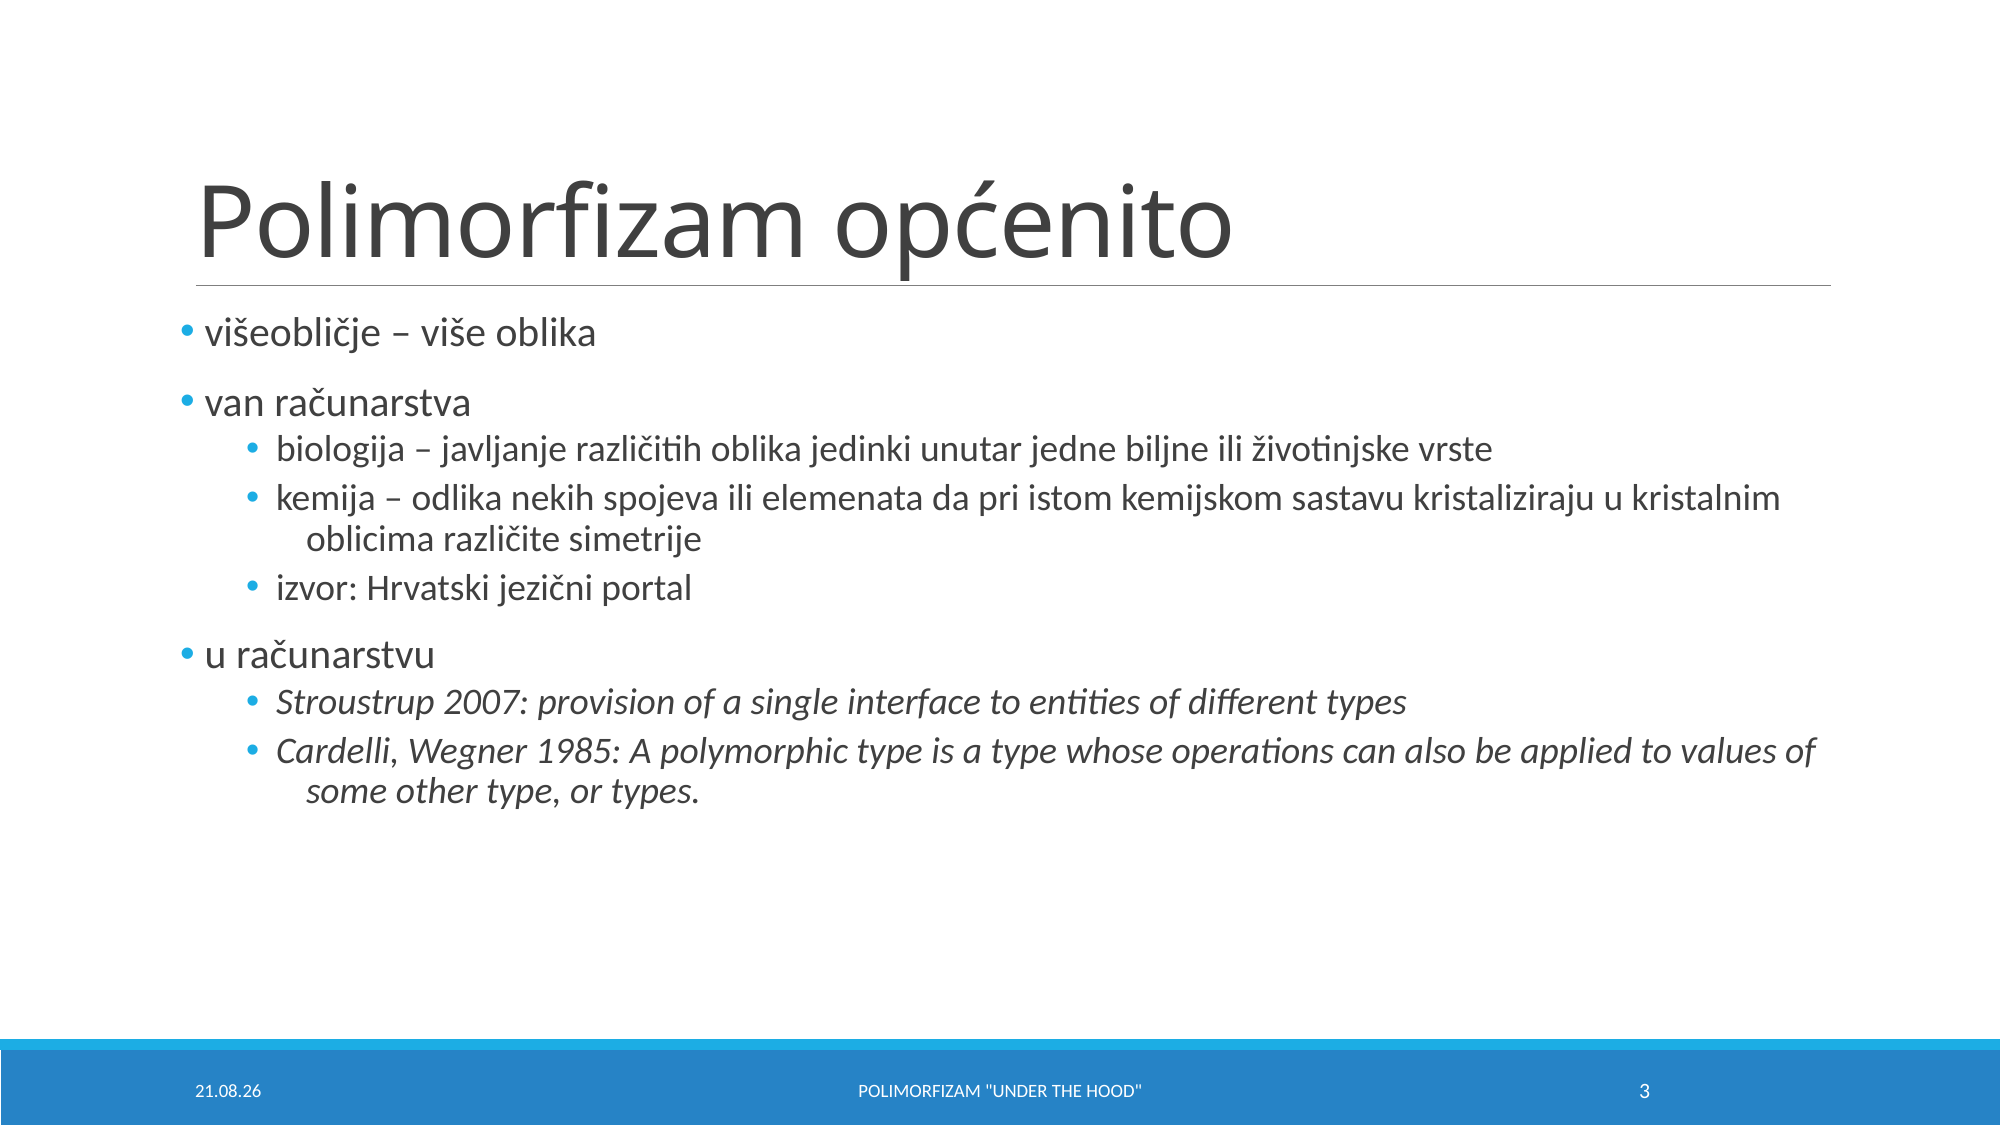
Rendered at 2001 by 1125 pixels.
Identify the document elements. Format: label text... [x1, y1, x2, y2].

text_box [180, 1059, 586, 1120]
list višeobličje – više oblika van računarstva biologija – javljanje različitih oblika jedinki unutar jedne biljne ili životinjske vrste kemija – odlika nekih spojeva ili elemenata da pri istom kemijskom sastavu kristaliziraju u kristalnim oblicima različite simetrije izvor: Hrvatski jezični portal u računarstvu Stroustrup 2007: provision of a single interface to entities of different types Cardelli, Wegner 1985: A polymorphic type is a type whose operations can also be applied to values of some other type, or types. [180, 302, 1831, 963]
title Polimorfizam općenito [180, 47, 1831, 286]
text_box Polimorfizam "under the hood" [604, 1059, 1396, 1120]
text_box ‹#› [1624, 1059, 1840, 1120]
